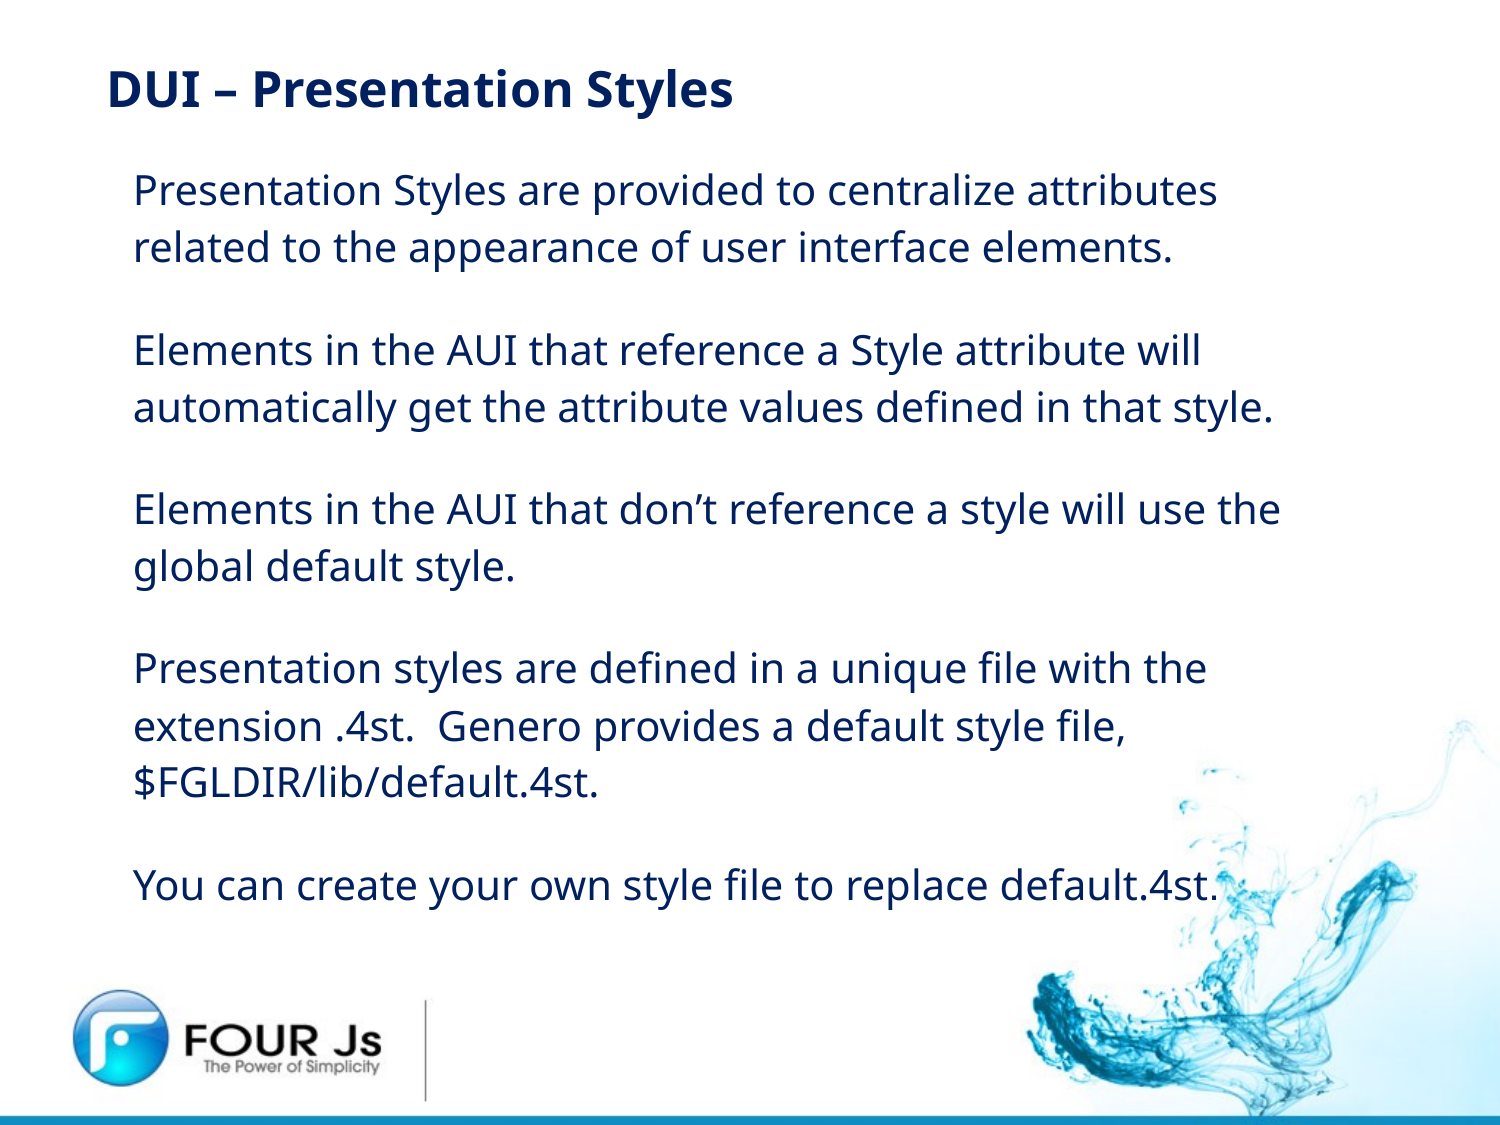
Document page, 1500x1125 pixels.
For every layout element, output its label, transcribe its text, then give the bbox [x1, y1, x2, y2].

title DUI – Presentation Styles [106, 35, 1388, 142]
picture [0, 0, 1500, 1122]
text_box Presentation Styles are provided to centralize attributes related to the appearance of user interface elements. Elements in the AUI that reference a Style attribute will automatically get the attribute values defined in that style. Elements in the AUI that don’t reference a style will use the global default style. Presentation styles are defined in a unique file with the extension .4st. Genero provides a default style file, $FGLDIR/lib/default.4st. You can create your own style file to replace default.4st. [118, 153, 1362, 969]
